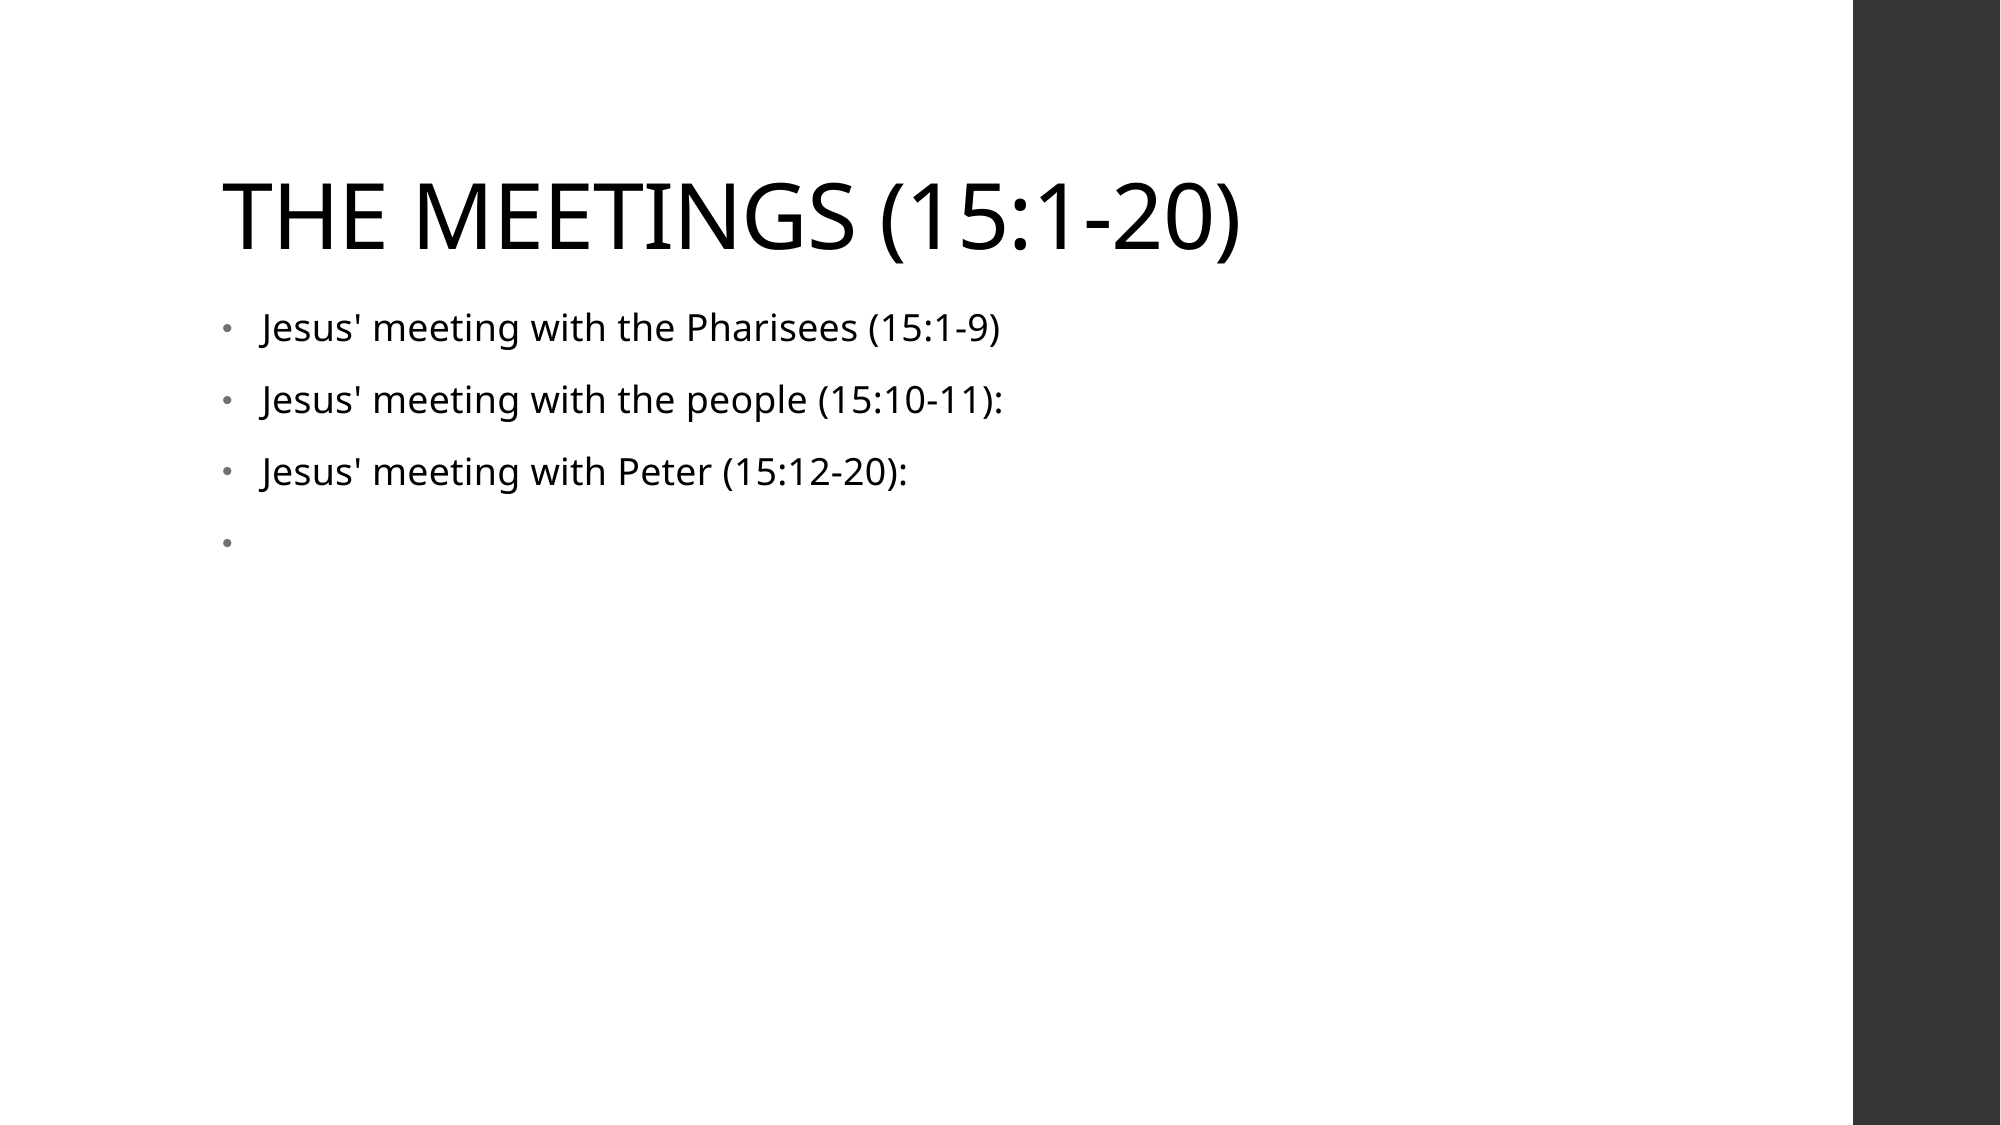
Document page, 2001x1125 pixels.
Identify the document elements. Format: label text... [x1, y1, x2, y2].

title THE MEETINGS (15:1-20) [206, 60, 1797, 278]
list Jesus' meeting with the Pharisees (15:1-9) Jesus' meeting with the people (15:10-11): Jesus' meeting with Peter (15:12-20): [206, 299, 1617, 1014]
